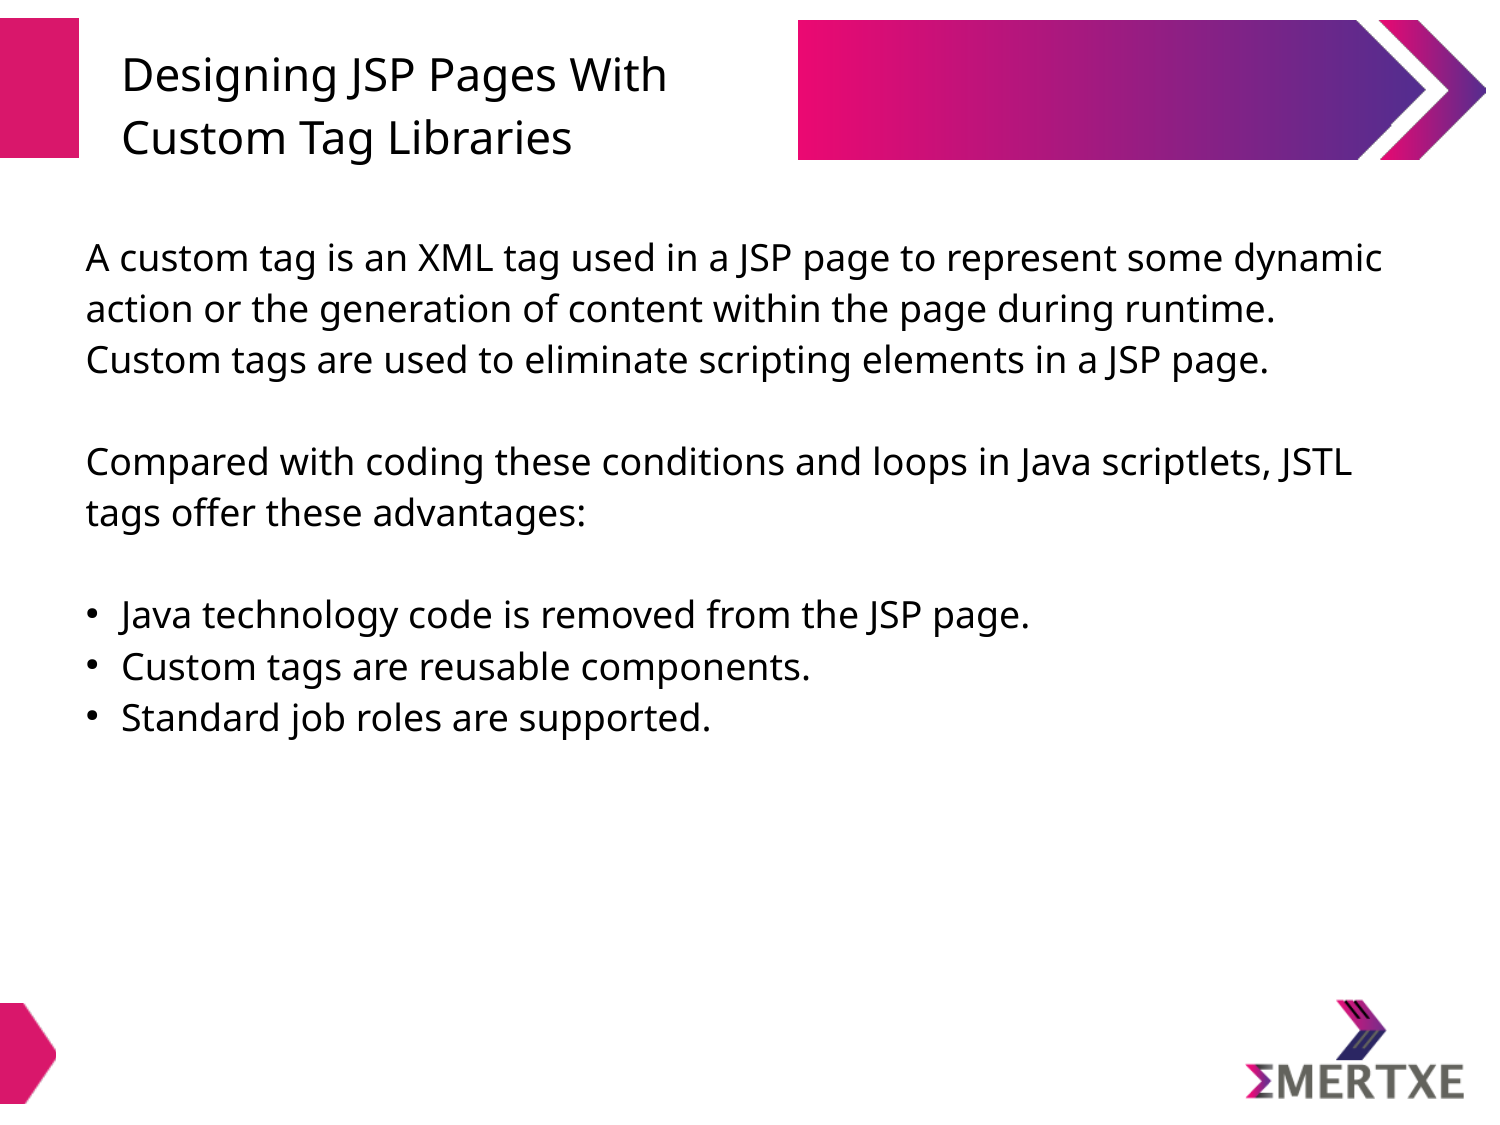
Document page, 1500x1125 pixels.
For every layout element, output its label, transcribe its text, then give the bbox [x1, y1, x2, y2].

picture [1245, 996, 1465, 1099]
picture [798, 20, 1486, 160]
text_box Designing JSP Pages With Custom Tag Libraries [106, 35, 768, 158]
text_box A custom tag is an XML tag used in a JSP page to represent some dynamic action or the generation of content within the page during runtime. Custom tags are used to eliminate scripting elements in a JSP page. Compared with coding these conditions and loops in Java scriptlets, JSTL tags offer these advantages: Java technology code is removed from the JSP page. Custom tags are reusable components. Standard job roles are supported. [70, 224, 1406, 724]
